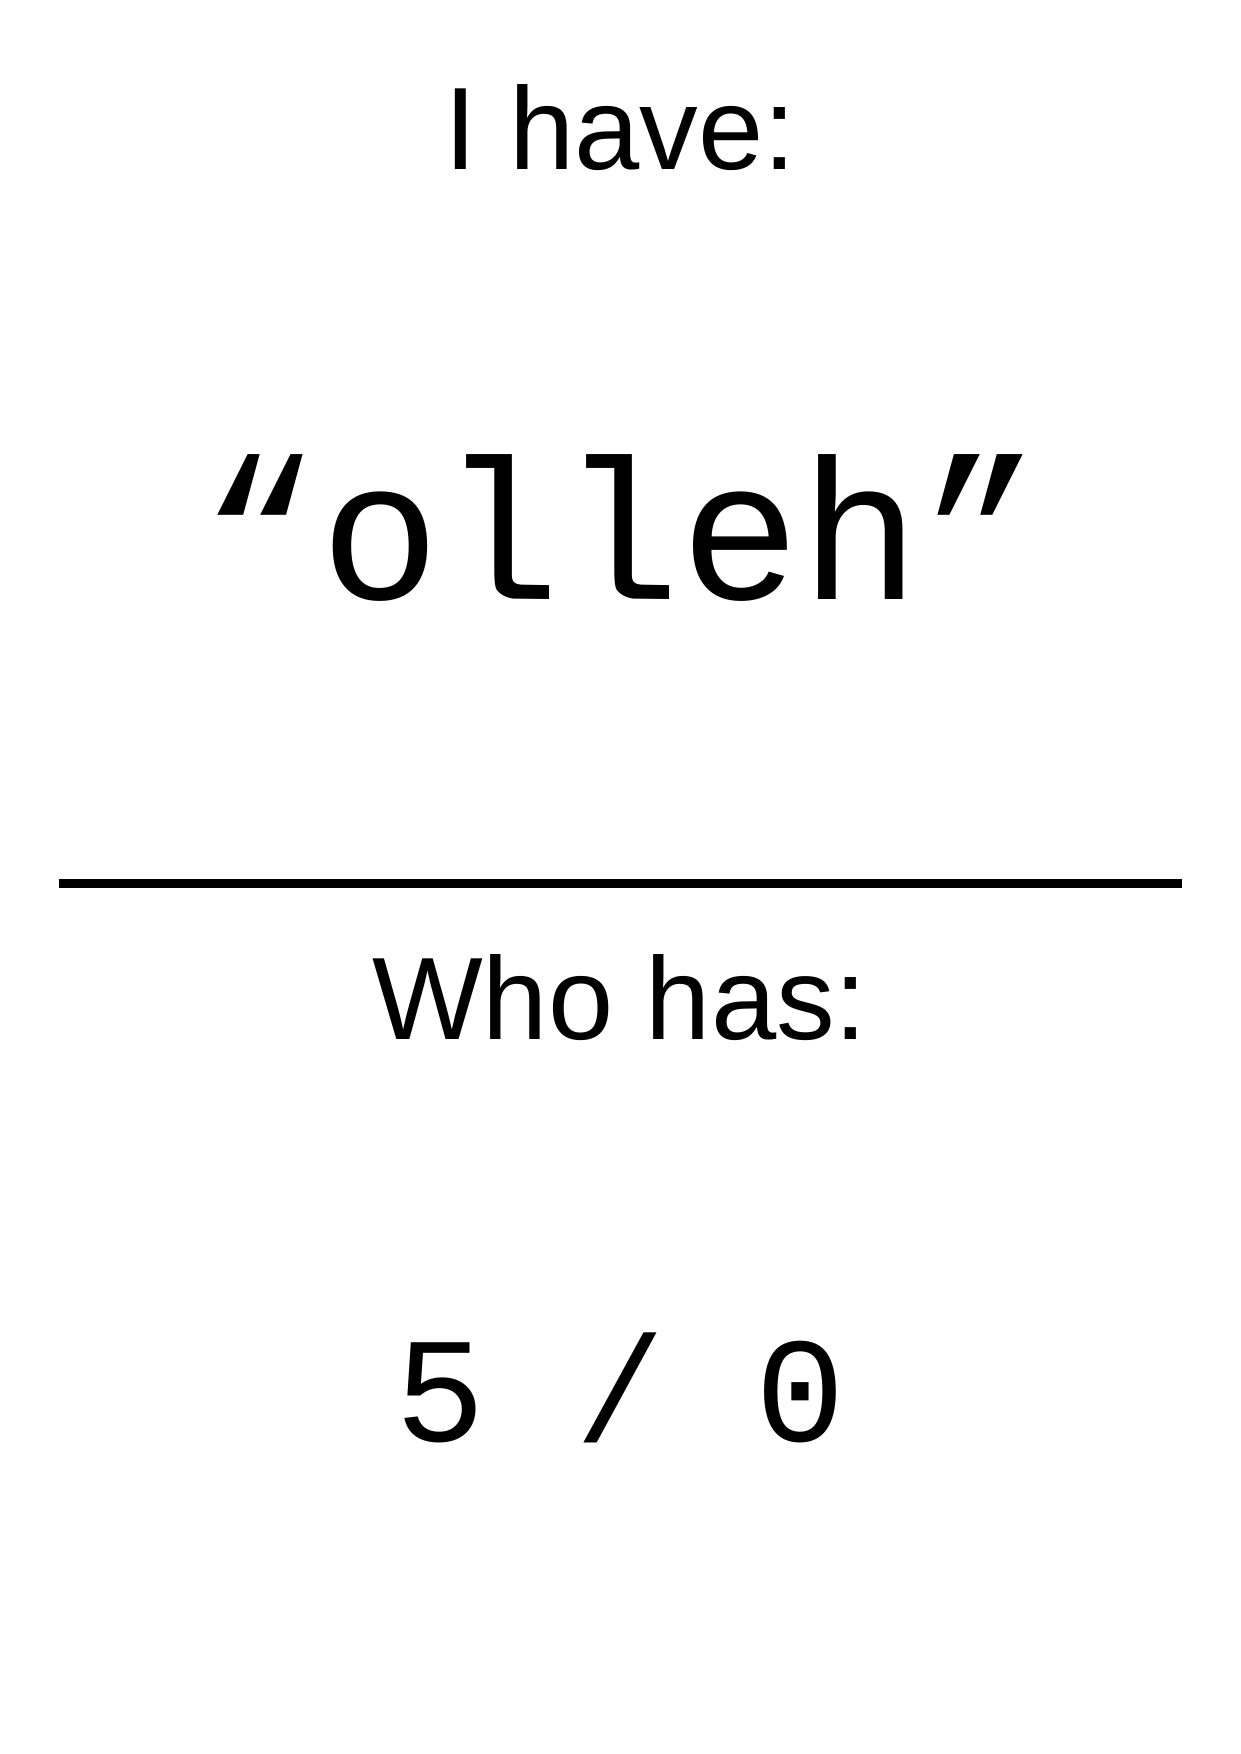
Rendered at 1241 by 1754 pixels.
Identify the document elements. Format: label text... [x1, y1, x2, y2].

text_box 5 / 0 [58, 1123, 1182, 1679]
subtitle I have: [58, 49, 1182, 209]
text_box Who has: [58, 919, 1182, 1079]
text_box “olleh” [58, 268, 1182, 824]
